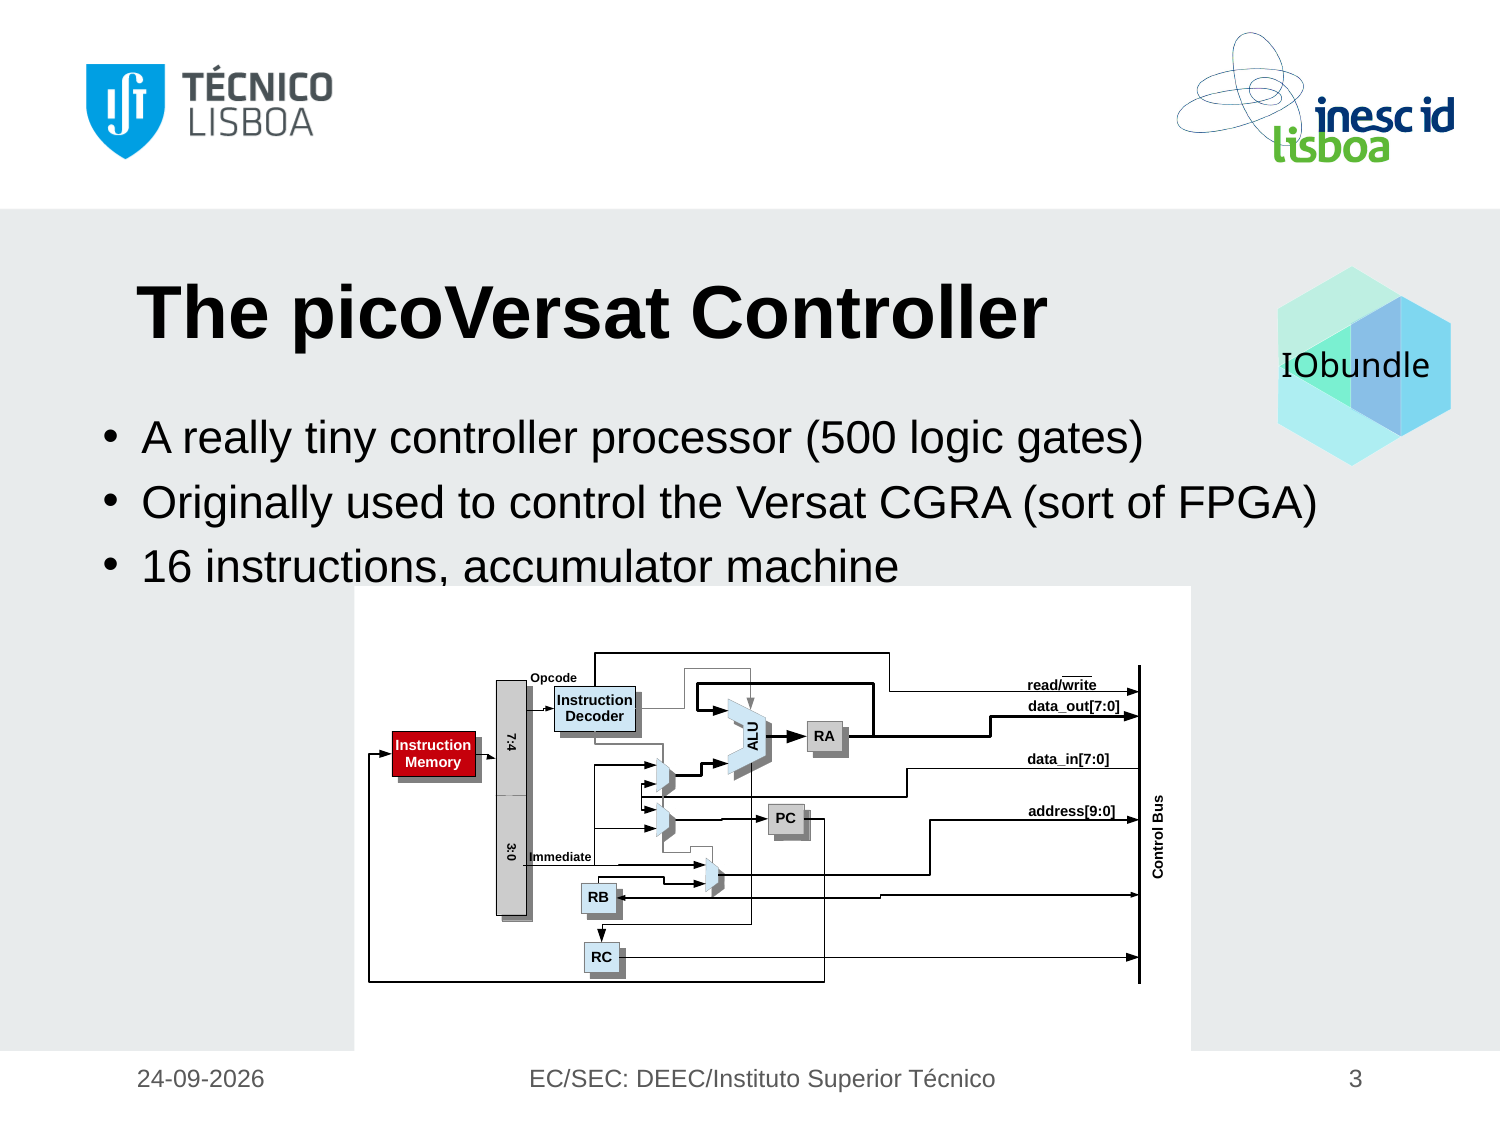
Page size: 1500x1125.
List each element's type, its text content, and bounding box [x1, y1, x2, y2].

list A really tiny controller processor (500 logic gates) Originally used to control the Versat CGRA (sort of FPGA) 16 instructions, accumulator machine [87, 400, 1344, 608]
chart [354, 586, 1192, 1053]
title The picoVersat Controller [121, 237, 1378, 381]
footer EC/SEC: DEEC/Instituto Superior Técnico [512, 1053, 1021, 1103]
picture [0, 0, 1500, 1125]
slide_number <number> [1077, 1052, 1378, 1103]
slide_number 25-09-2018 [121, 1052, 425, 1103]
